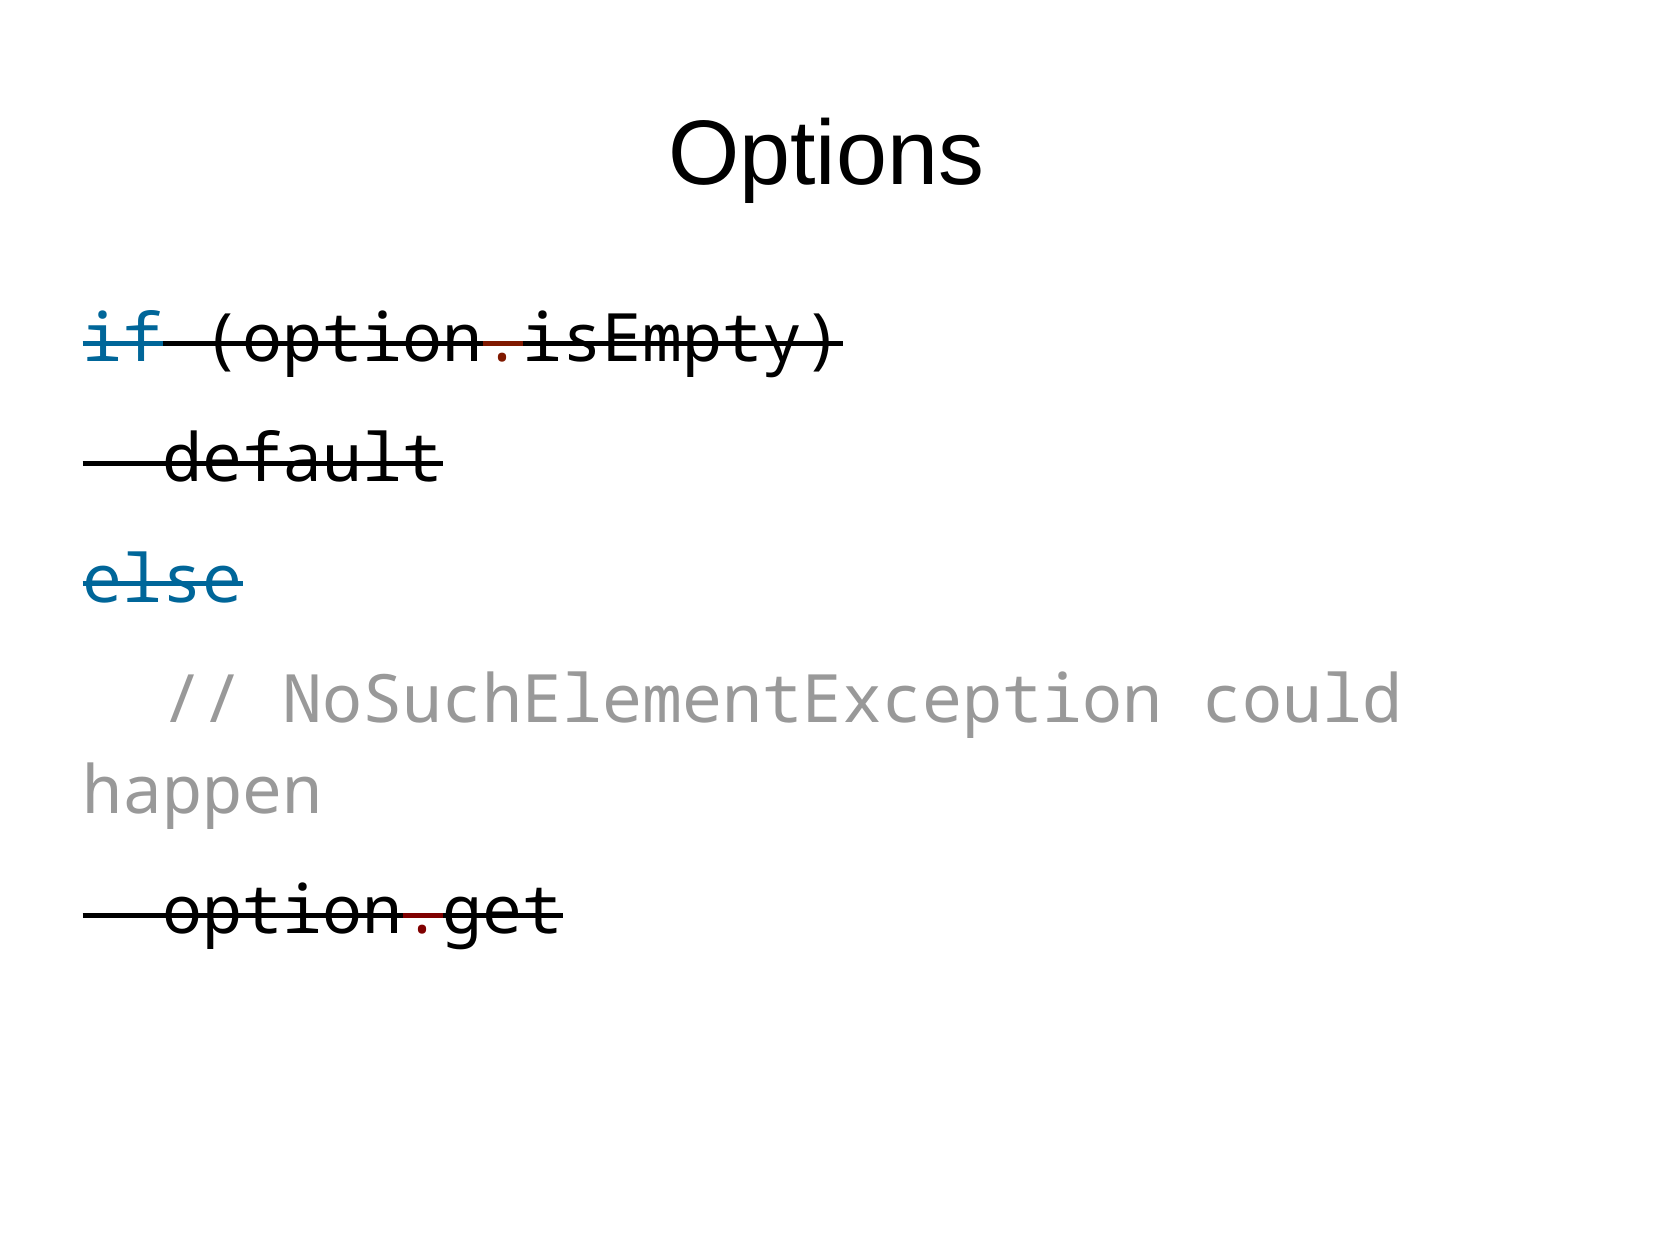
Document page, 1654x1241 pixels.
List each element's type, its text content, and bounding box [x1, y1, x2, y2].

list if (option.isEmpty) default else // NoSuchElementException could happen option.get [82, 290, 1571, 1156]
title Options [82, 49, 1571, 257]
